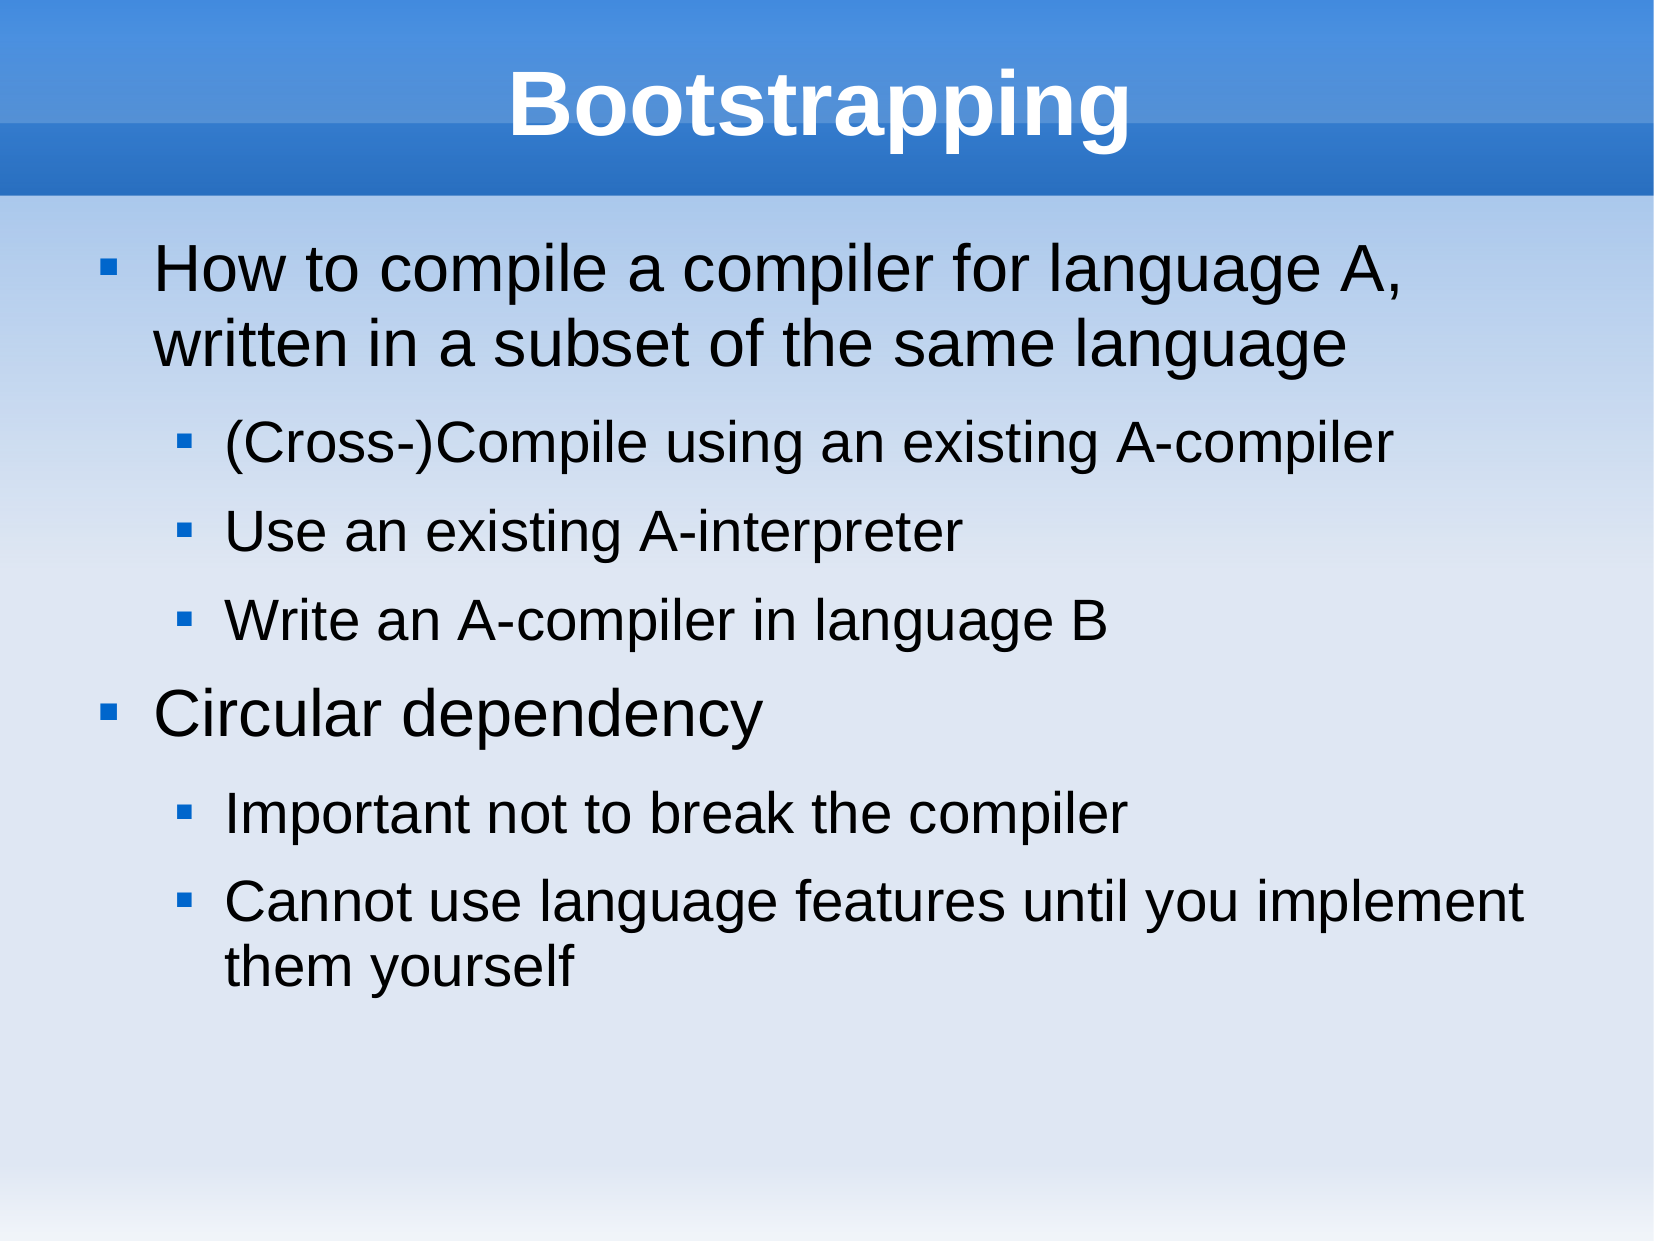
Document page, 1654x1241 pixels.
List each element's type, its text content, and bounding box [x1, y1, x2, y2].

picture [0, 0, 1654, 1241]
list How to compile a compiler for language A, written in a subset of the same language (Cross-)Compile using an existing A-compiler Use an existing A-interpreter Write an A-compiler in language B Circular dependency Important not to break the compiler Cannot use language features until you implement them yourself [82, 231, 1571, 1000]
title Bootstrapping [76, 7, 1565, 200]
